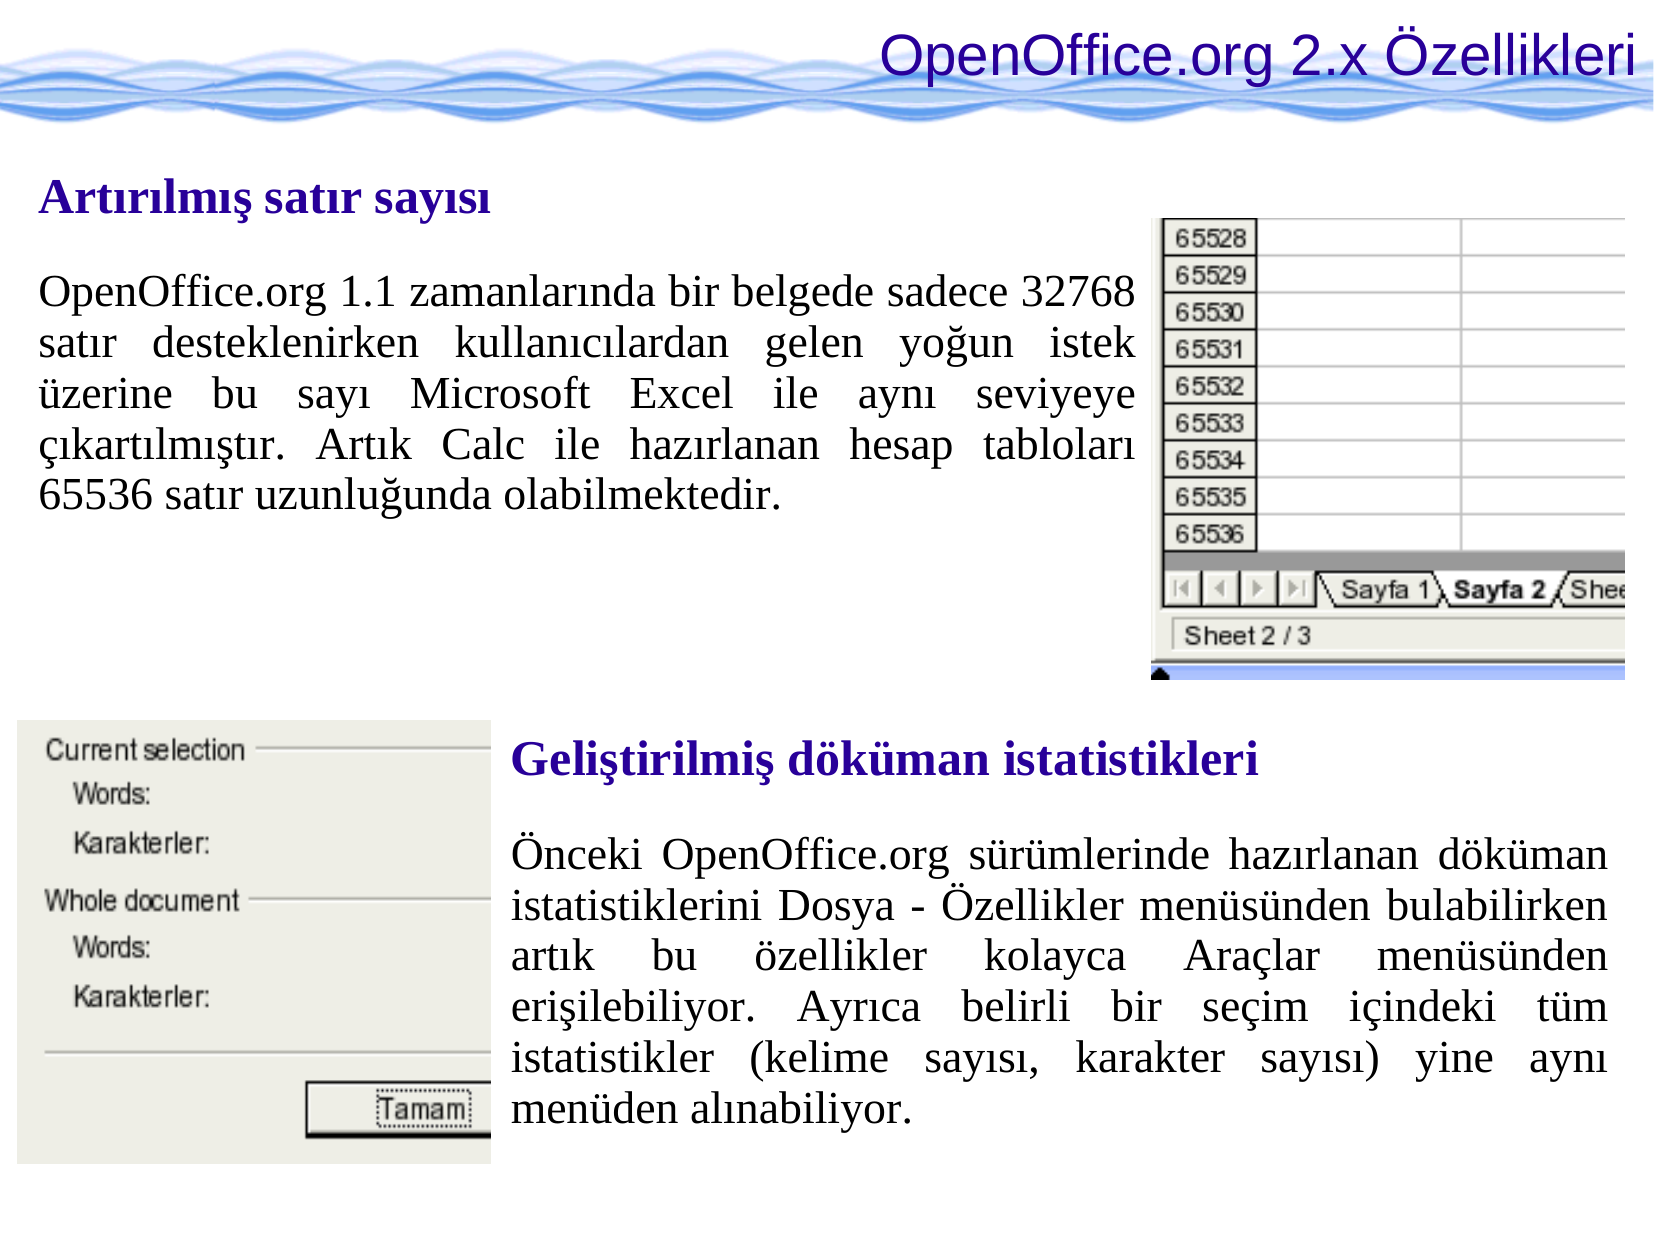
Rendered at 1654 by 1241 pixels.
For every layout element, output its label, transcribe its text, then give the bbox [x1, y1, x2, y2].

picture [1151, 218, 1625, 680]
text_box Artırılmış satır sayısı OpenOffice.org 1.1 zamanlarında bir belgede sadece 32768 satır desteklenirken kullanıcılardan gelen yoğun istek üzerine bu sayı Microsoft Excel ile aynı seviyeye çıkartılmıştır. Artık Calc ile hazırlanan hesap tabloları 65536 satır uzunluğunda olabilmektedir. [23, 161, 1152, 531]
text_box Geliştirilmiş döküman istatistikleri Önceki OpenOffice.org sürümlerinde hazırlanan döküman istatistiklerini Dosya - Özellikler menüsünden bulabilirken artık bu özellikler kolayca Araçlar menüsünden erişilebiliyor. Ayrıca belirli bir seçim içindeki tüm istatistikler (kelime sayısı, karakter sayısı) yine aynı menüden alınabiliyor. [496, 724, 1625, 1144]
picture [17, 720, 491, 1164]
picture [0, 41, 1654, 129]
text_box OpenOffice.org 2.x Özellikleri [797, 15, 1654, 96]
